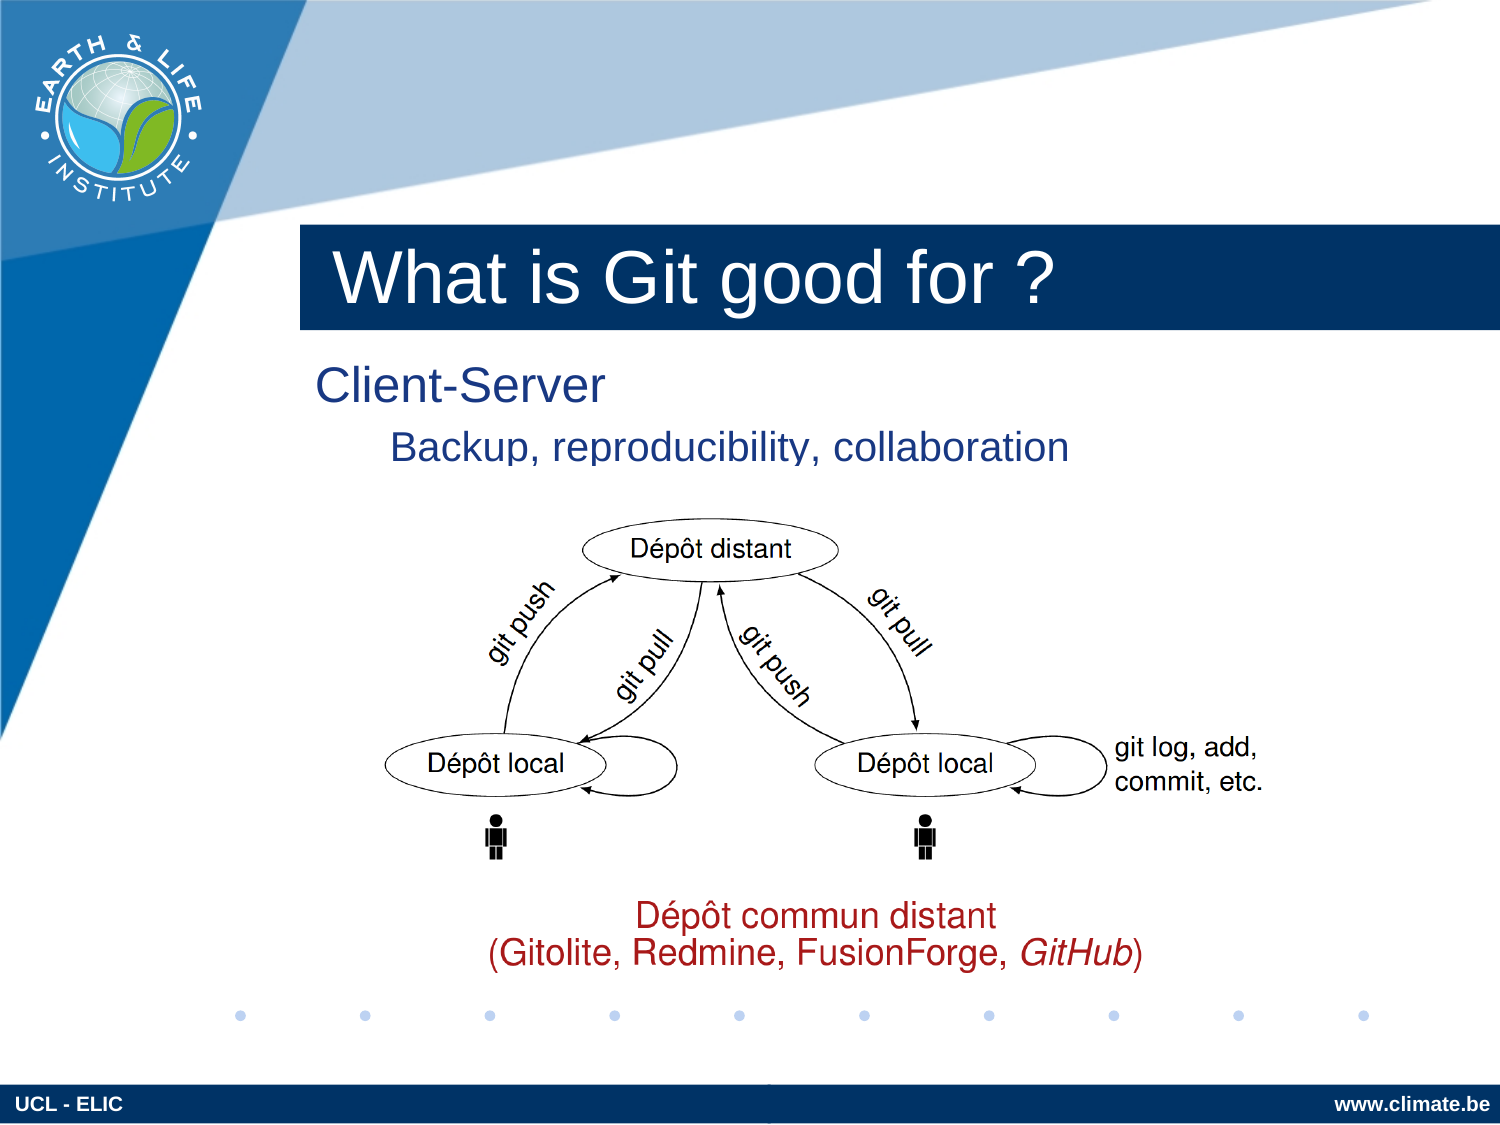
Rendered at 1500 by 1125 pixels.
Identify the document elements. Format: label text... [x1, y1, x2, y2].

title What is Git good for ? [300, 224, 1500, 331]
list Client-Server Backup, reproducibility, collaboration [299, 350, 1475, 1013]
picture [383, 466, 1270, 1004]
picture [0, 0, 1500, 842]
